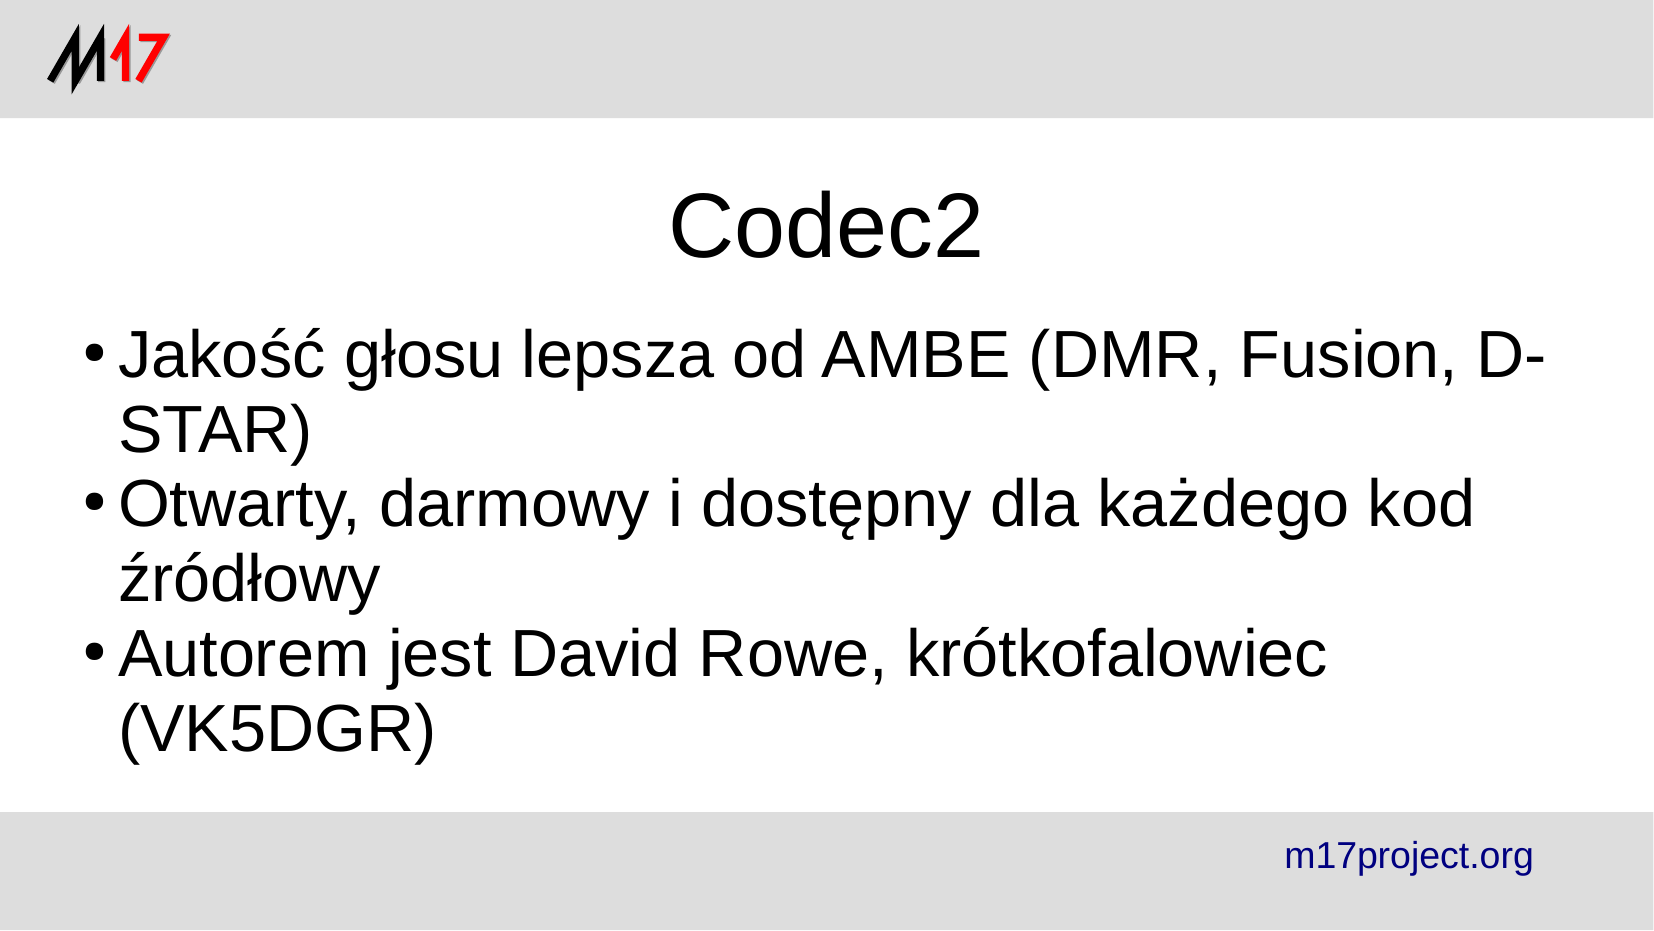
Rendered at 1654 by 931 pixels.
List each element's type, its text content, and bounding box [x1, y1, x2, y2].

text_box m17project.org [1269, 826, 1654, 897]
text_box [0, 812, 1654, 931]
text_box [0, 0, 1654, 119]
picture [39, 16, 178, 102]
title Codec2 [82, 147, 1571, 303]
subtitle Jakość głosu lepsza od AMBE (DMR, Fusion, D-STAR) Otwarty, darmowy i dostępny dla każdego kod źródłowy Autorem jest David Rowe, krótkofalowiec (VK5DGR) [82, 316, 1571, 812]
